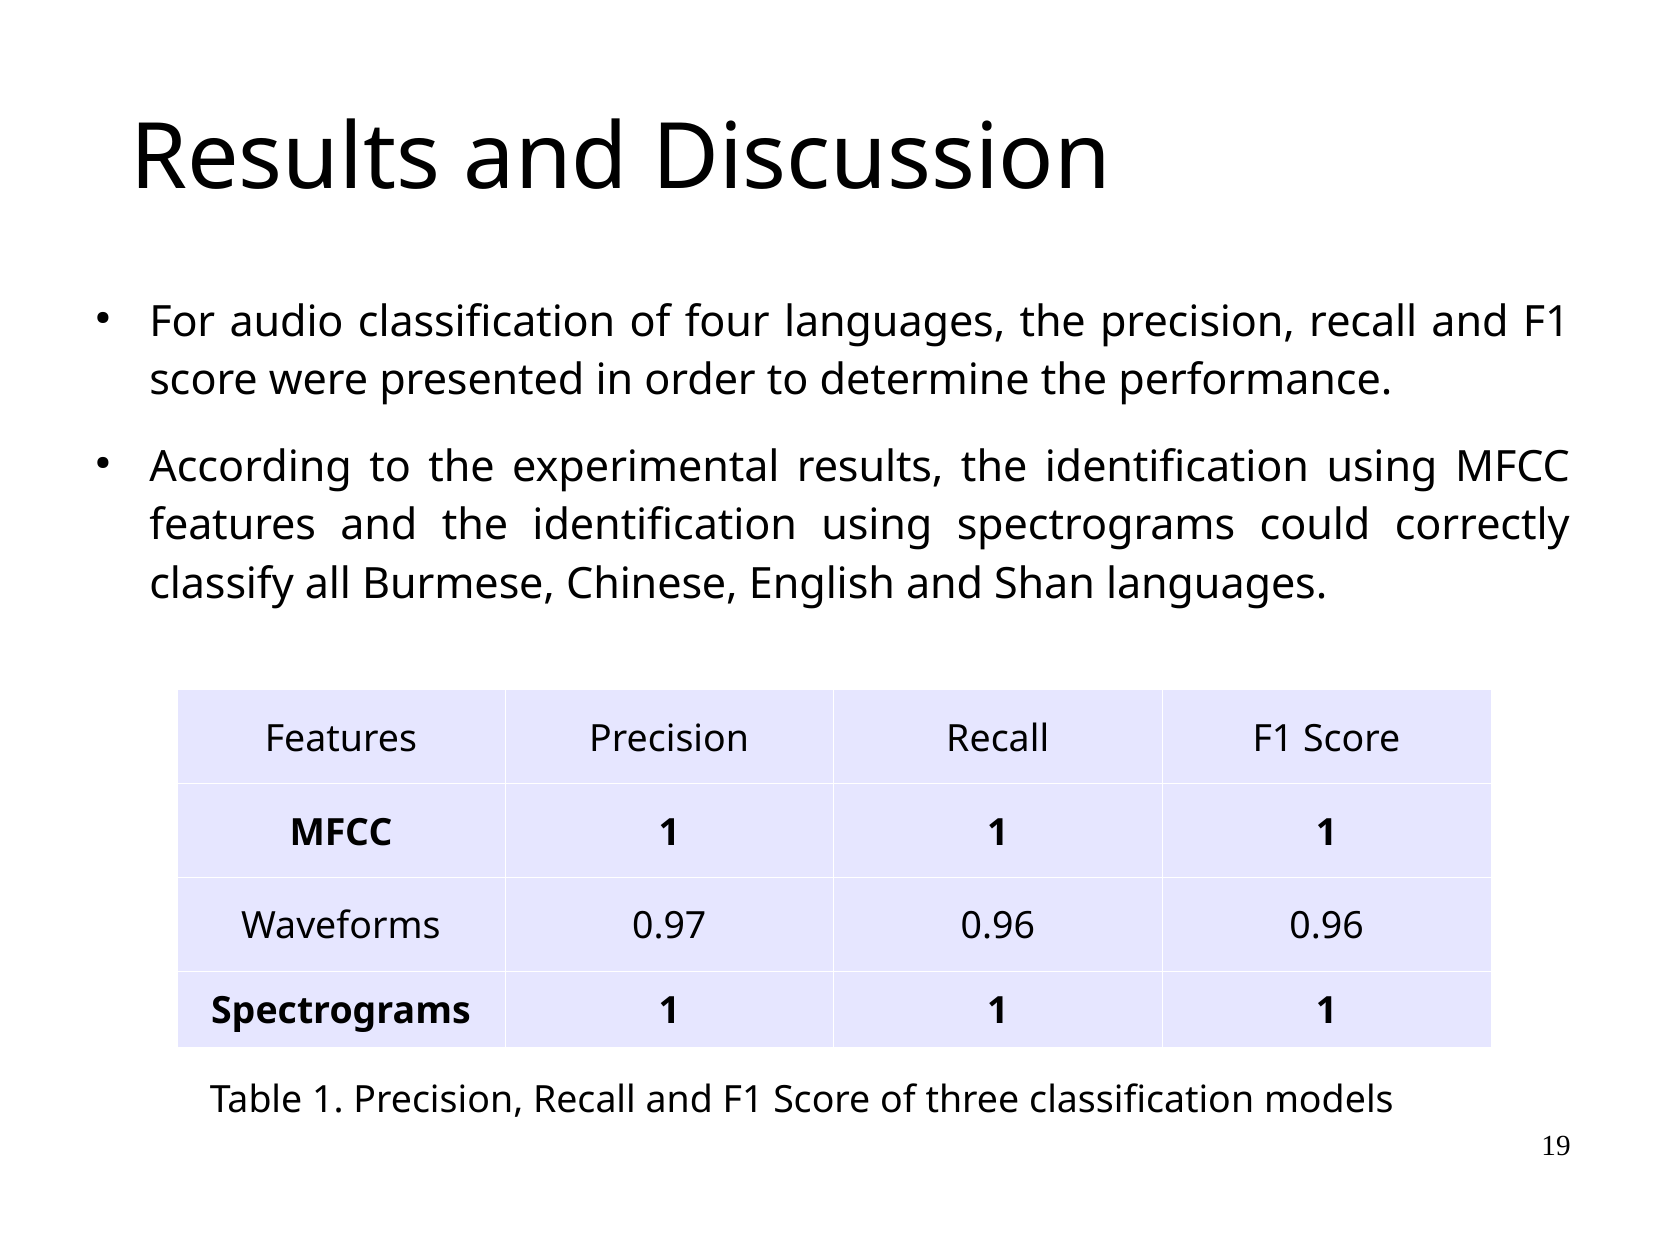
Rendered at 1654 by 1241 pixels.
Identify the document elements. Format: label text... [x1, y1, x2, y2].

table_header Recall [834, 690, 1162, 783]
chart [778, 536, 897, 596]
table_header Features [178, 690, 505, 783]
table_cell MFCC [178, 784, 505, 877]
table_header Precision [506, 690, 833, 783]
table_cell 1 [506, 972, 833, 1047]
table_cell 0.97 [506, 878, 833, 971]
table_cell 1 [506, 784, 833, 877]
table_cell Waveforms [178, 878, 505, 971]
table_cell 1 [834, 784, 1162, 877]
table_cell Spectrograms [178, 972, 505, 1047]
table_cell 1 [834, 972, 1162, 1047]
table_cell 0.96 [1163, 878, 1491, 971]
table_header F1 Score [1163, 690, 1491, 783]
table_cell 1 [1163, 972, 1491, 1047]
table_cell 1 [1163, 784, 1491, 877]
text_box Table 1. Precision, Recall and F1 Score of three classification models [195, 1065, 1456, 1130]
table_cell 0.96 [834, 878, 1162, 971]
title Results and Discussion [82, 49, 1571, 257]
list For audio classification of four languages, the precision, recall and F1 score were presented in order to determine the performance. According to the experimental results, the identification using MFCC features and the identification using spectrograms could correctly classify all Burmese, Chinese, English and Shan languages. [82, 290, 1571, 712]
